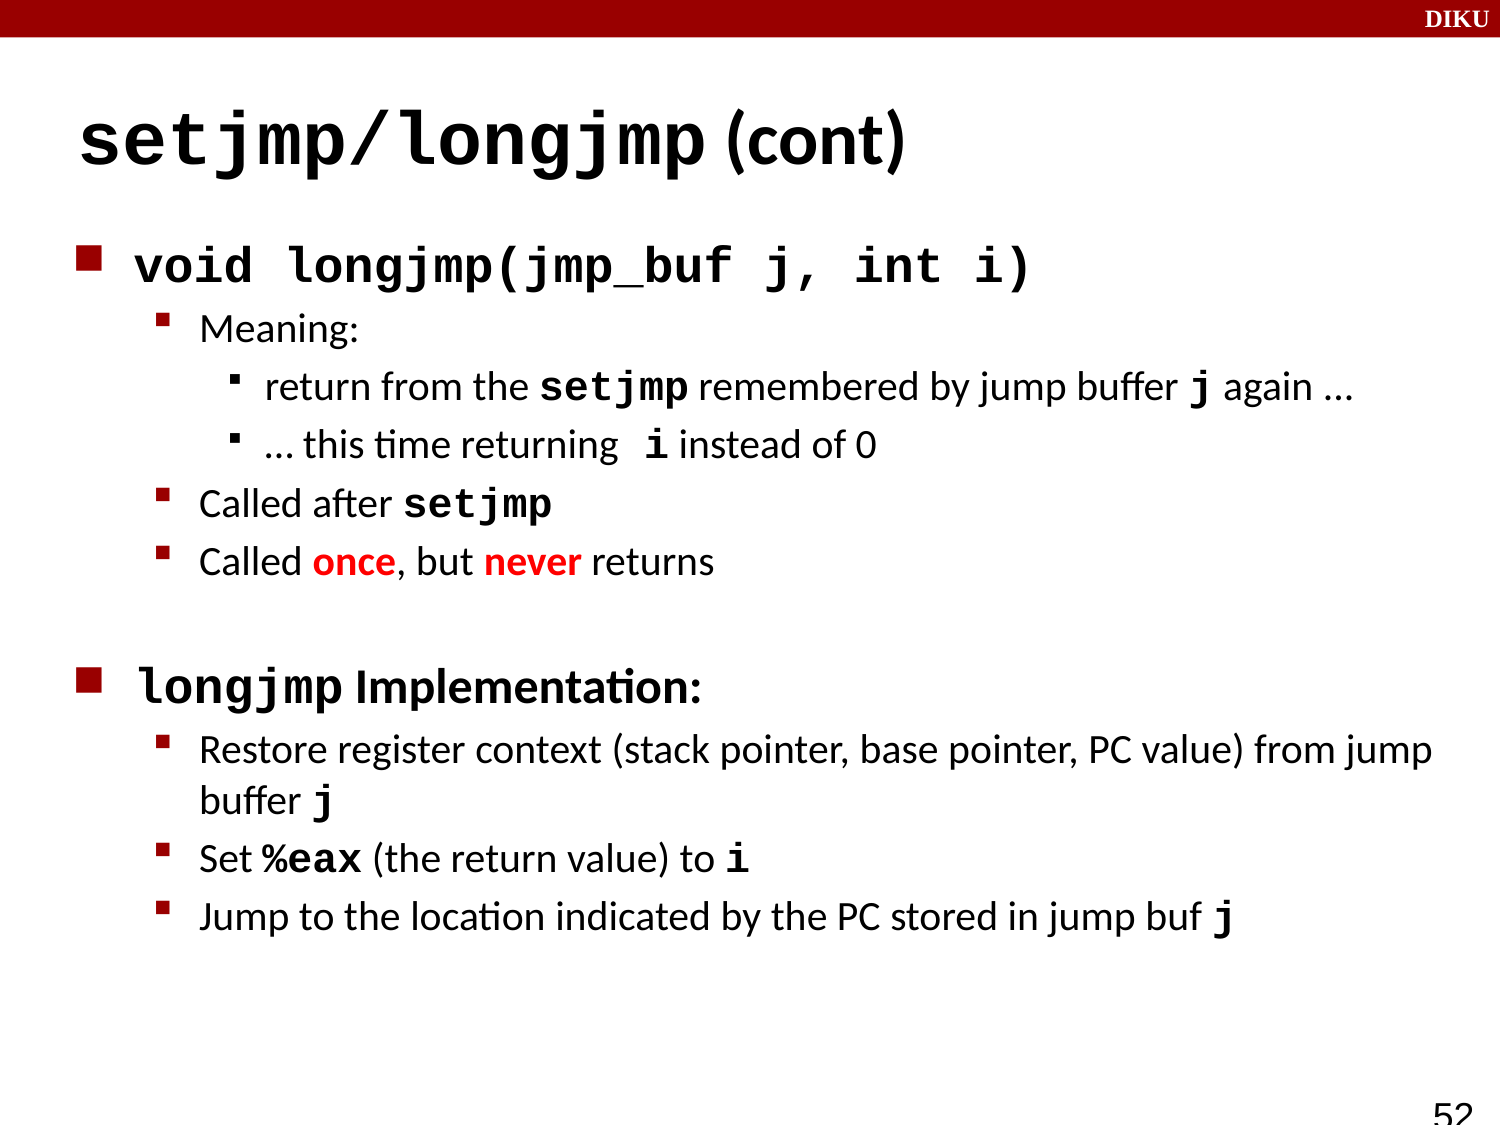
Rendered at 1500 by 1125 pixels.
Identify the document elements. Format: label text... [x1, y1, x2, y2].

text_box setjmp/longjmp (cont) [62, 87, 1152, 182]
text_box void longjmp(jmp_buf j, int i) Meaning: return from the setjmp remembered by jump buffer j again ... … this time returning i instead of 0 Called after setjmp Called once, but never returns longjmp Implementation: Restore register context (stack pointer, base pointer, PC value) from jump buffer j Set %eax (the return value) to i Jump to the location indicated by the PC stored in jump buf j [62, 224, 1463, 951]
